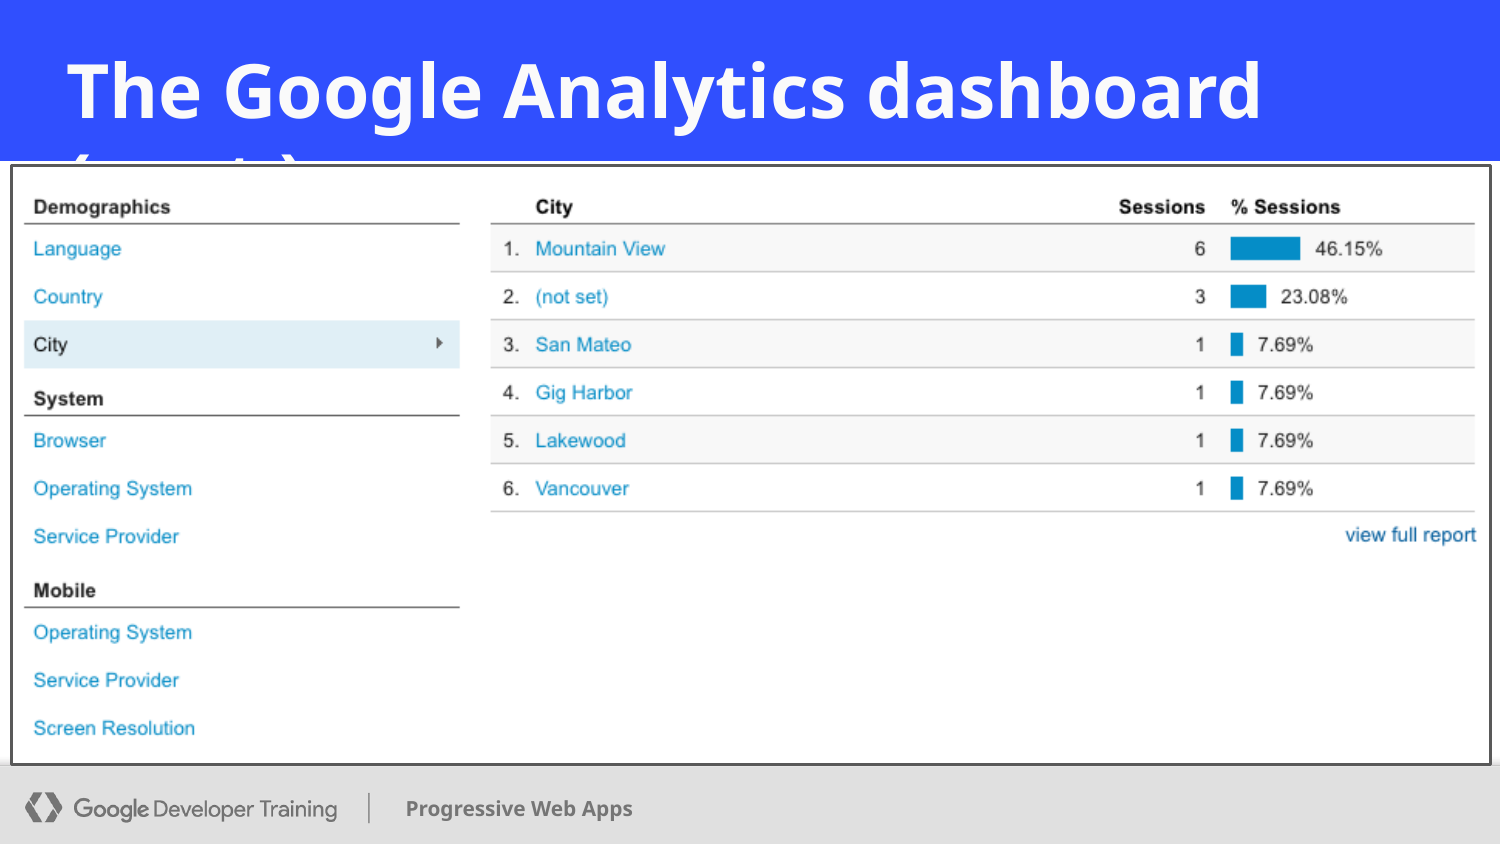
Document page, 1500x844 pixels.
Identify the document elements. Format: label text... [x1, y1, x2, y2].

title The Google Analytics dashboard (cont.) [51, 28, 1449, 122]
picture [0, 161, 1500, 844]
picture [12, 166, 1489, 763]
